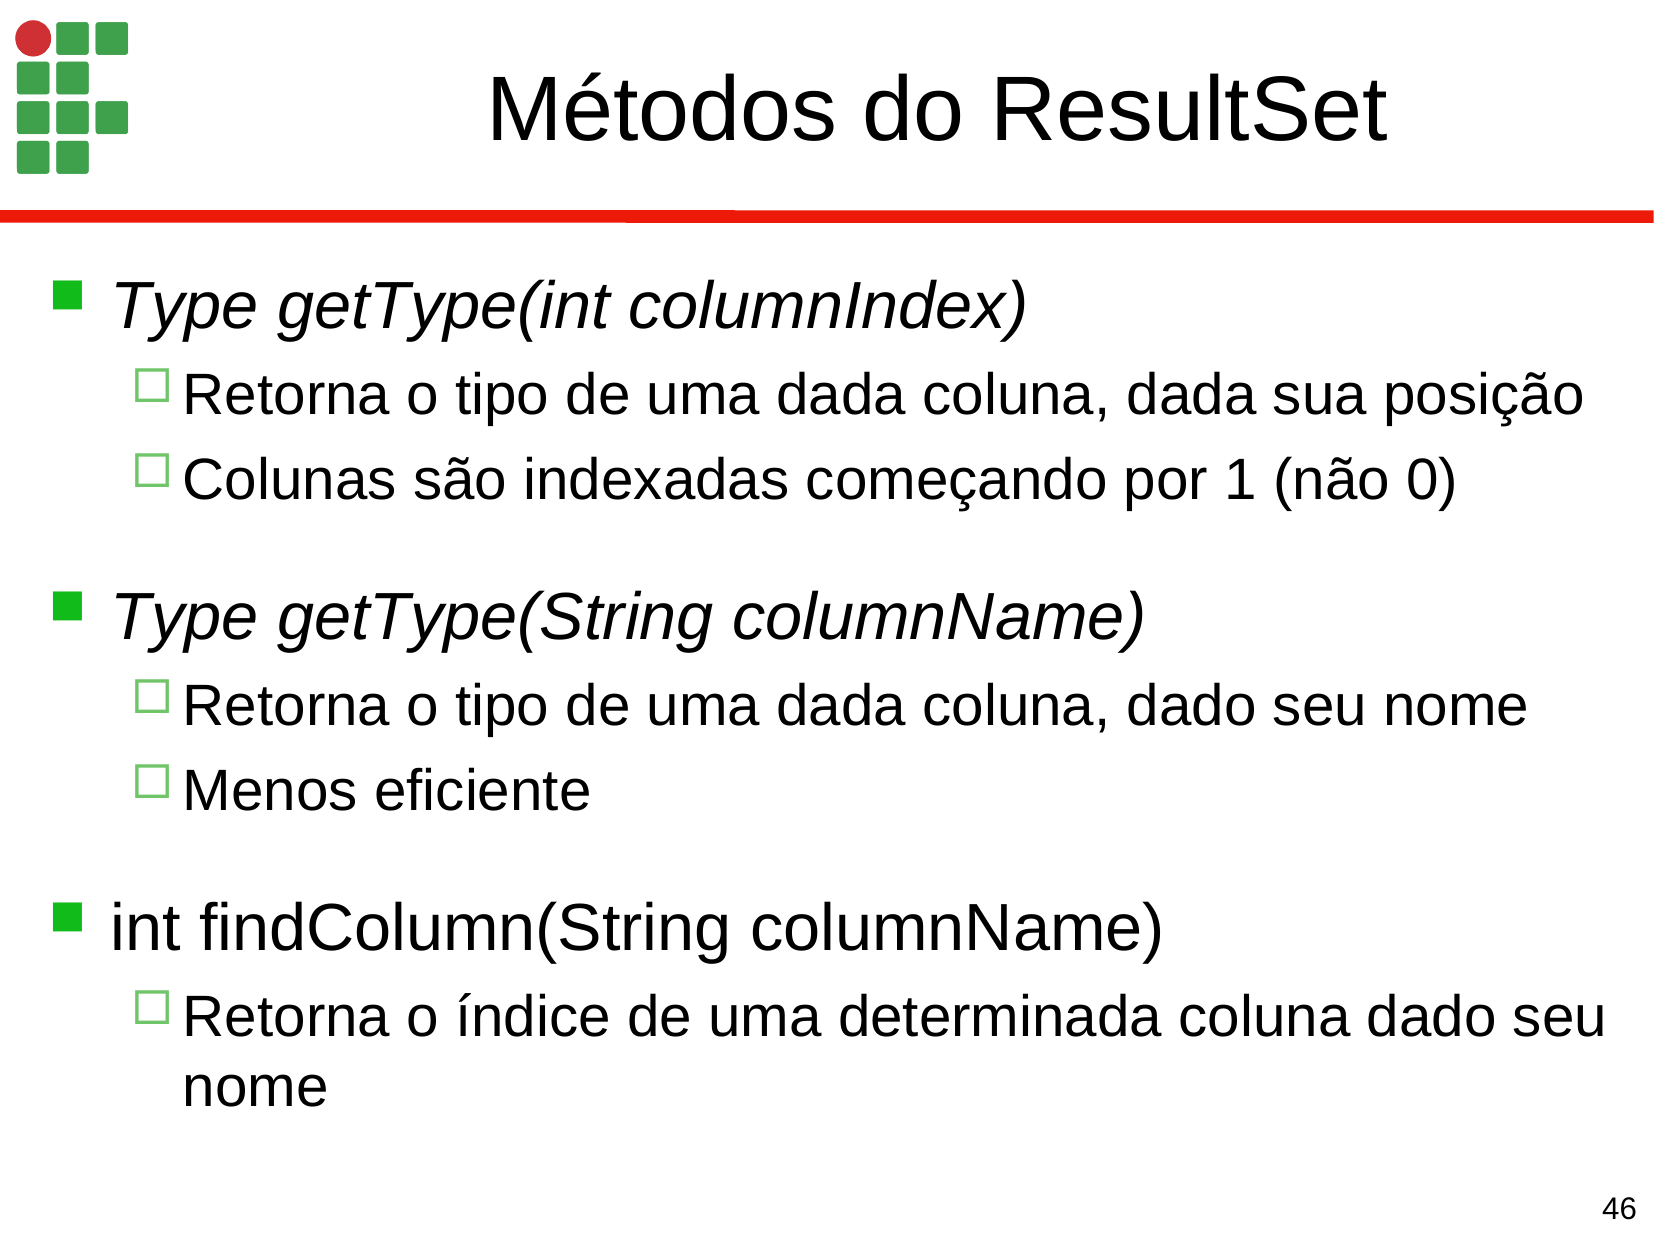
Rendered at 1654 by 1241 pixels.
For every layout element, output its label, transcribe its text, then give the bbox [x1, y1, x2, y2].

picture [14, 16, 130, 178]
text_box <number> [1185, 1179, 1654, 1220]
text_box Métodos do ResultSet [253, 0, 1622, 207]
text_box Type getType(int columnIndex) Retorna o tipo de uma dada coluna, dada sua posição Colunas são indexadas começando por 1 (não 0) Type getType(String columnName) Retorna o tipo de uma dada coluna, dado seu nome Menos eficiente int findColumn(String columnName) Retorna o índice de uma determinada coluna dado seu nome [32, 253, 1654, 1241]
